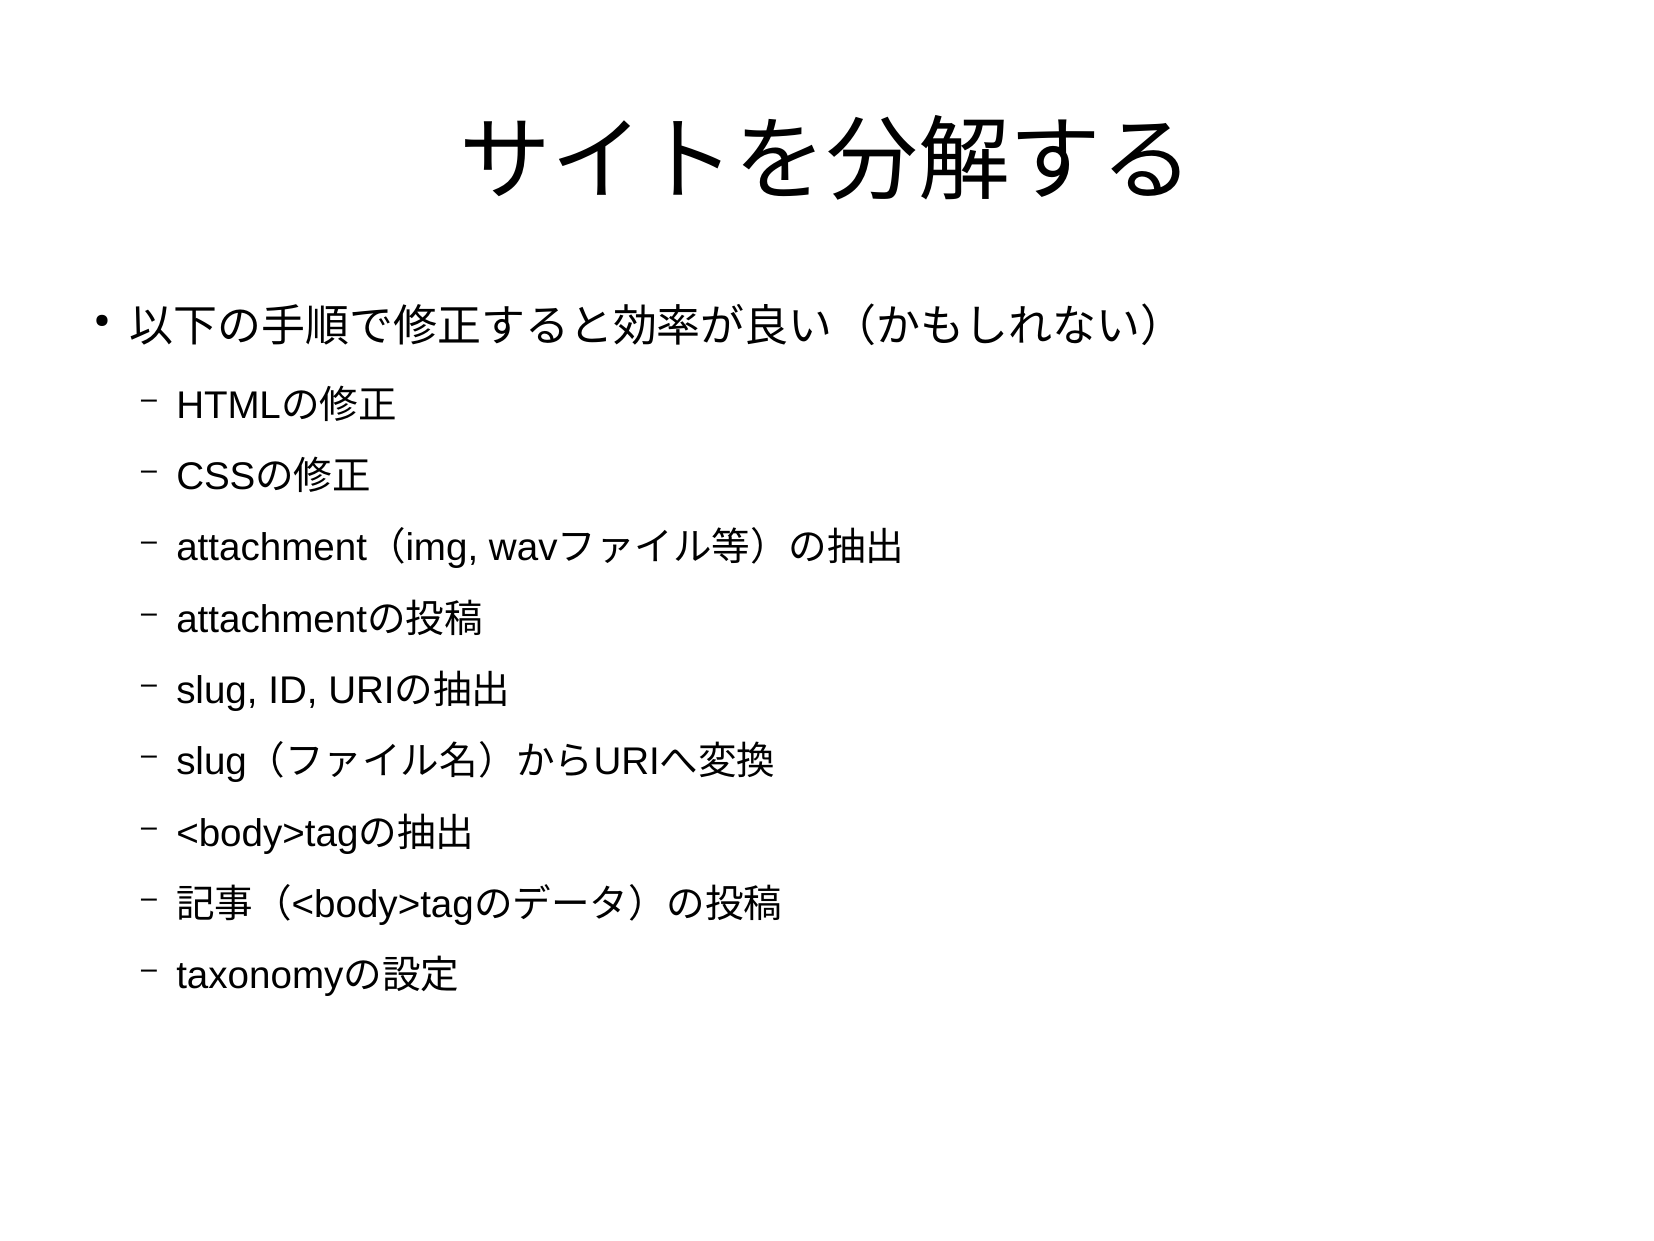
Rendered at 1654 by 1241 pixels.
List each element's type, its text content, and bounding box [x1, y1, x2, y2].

title サイトを分解する [82, 49, 1571, 257]
list 以下の手順で修正すると効率が良い（かもしれない） HTMLの修正 CSSの修正 attachment（img, wavファイル等）の抽出 attachmentの投稿 slug, ID, URIの抽出 slug（ファイル名）からURIへ変換 <body>tagの抽出 記事（<body>tagのデータ）の投稿 taxonomyの設定 [82, 290, 1571, 1010]
